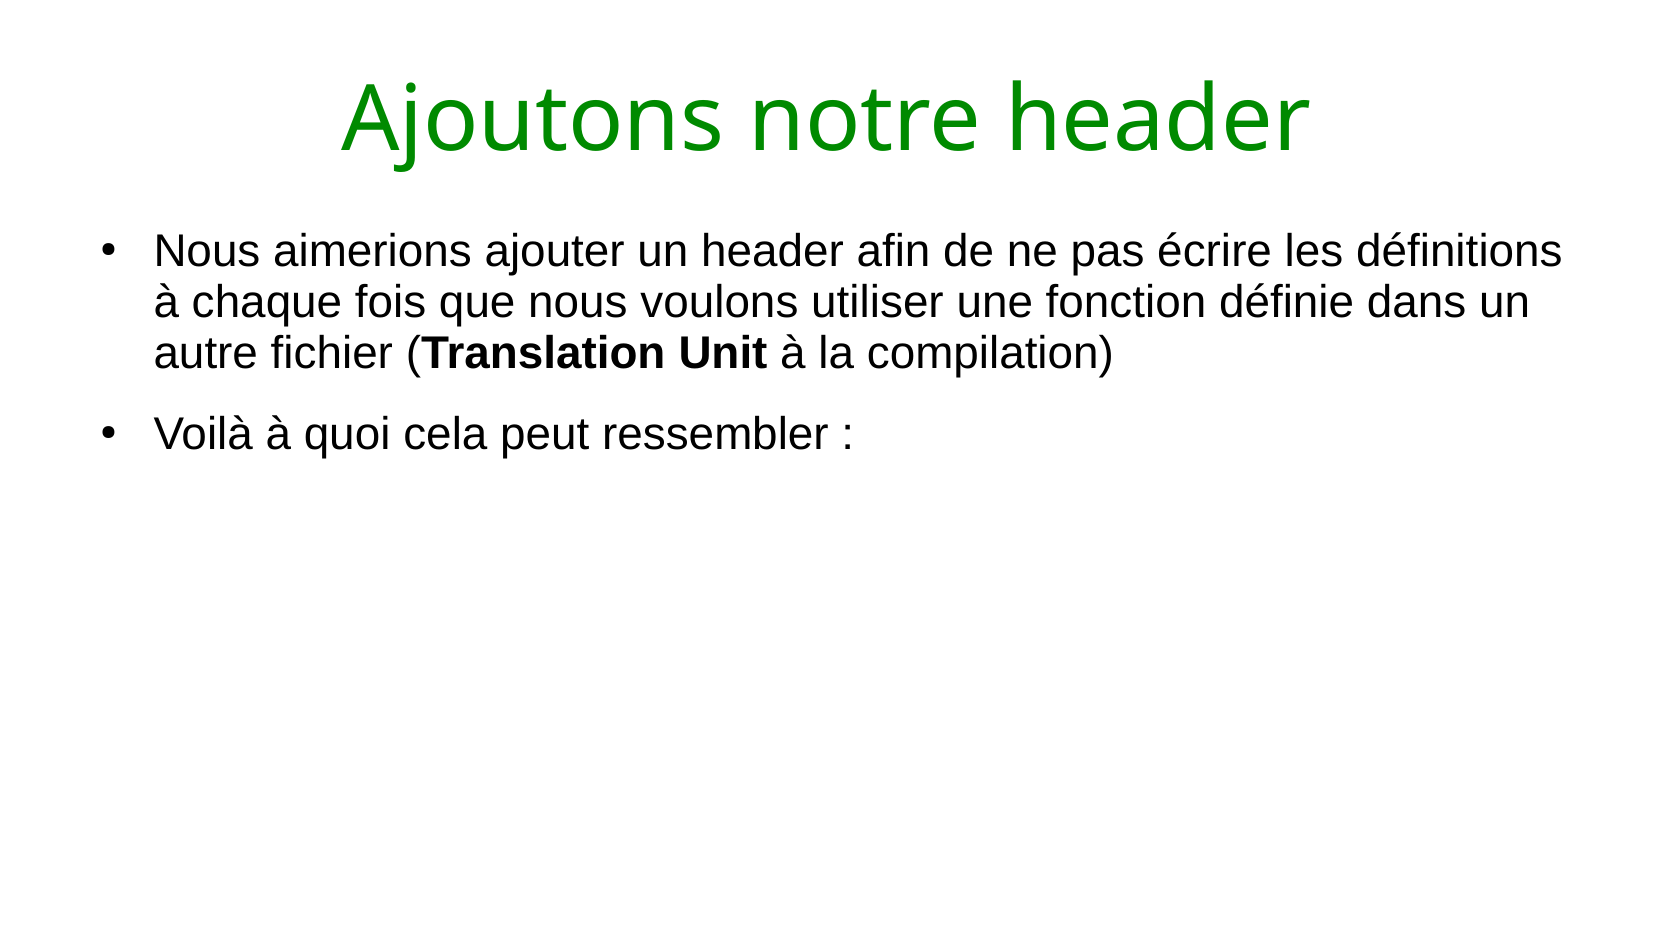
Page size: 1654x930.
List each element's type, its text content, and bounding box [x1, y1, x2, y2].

title Ajoutons notre header [82, 37, 1571, 193]
list Nous aimerions ajouter un header afin de ne pas écrire les définitions à chaque fois que nous voulons utiliser une fonction définie dans un autre fichier (Translation Unit à la compilation) Voilà à quoi cela peut ressembler : [82, 224, 1571, 930]
